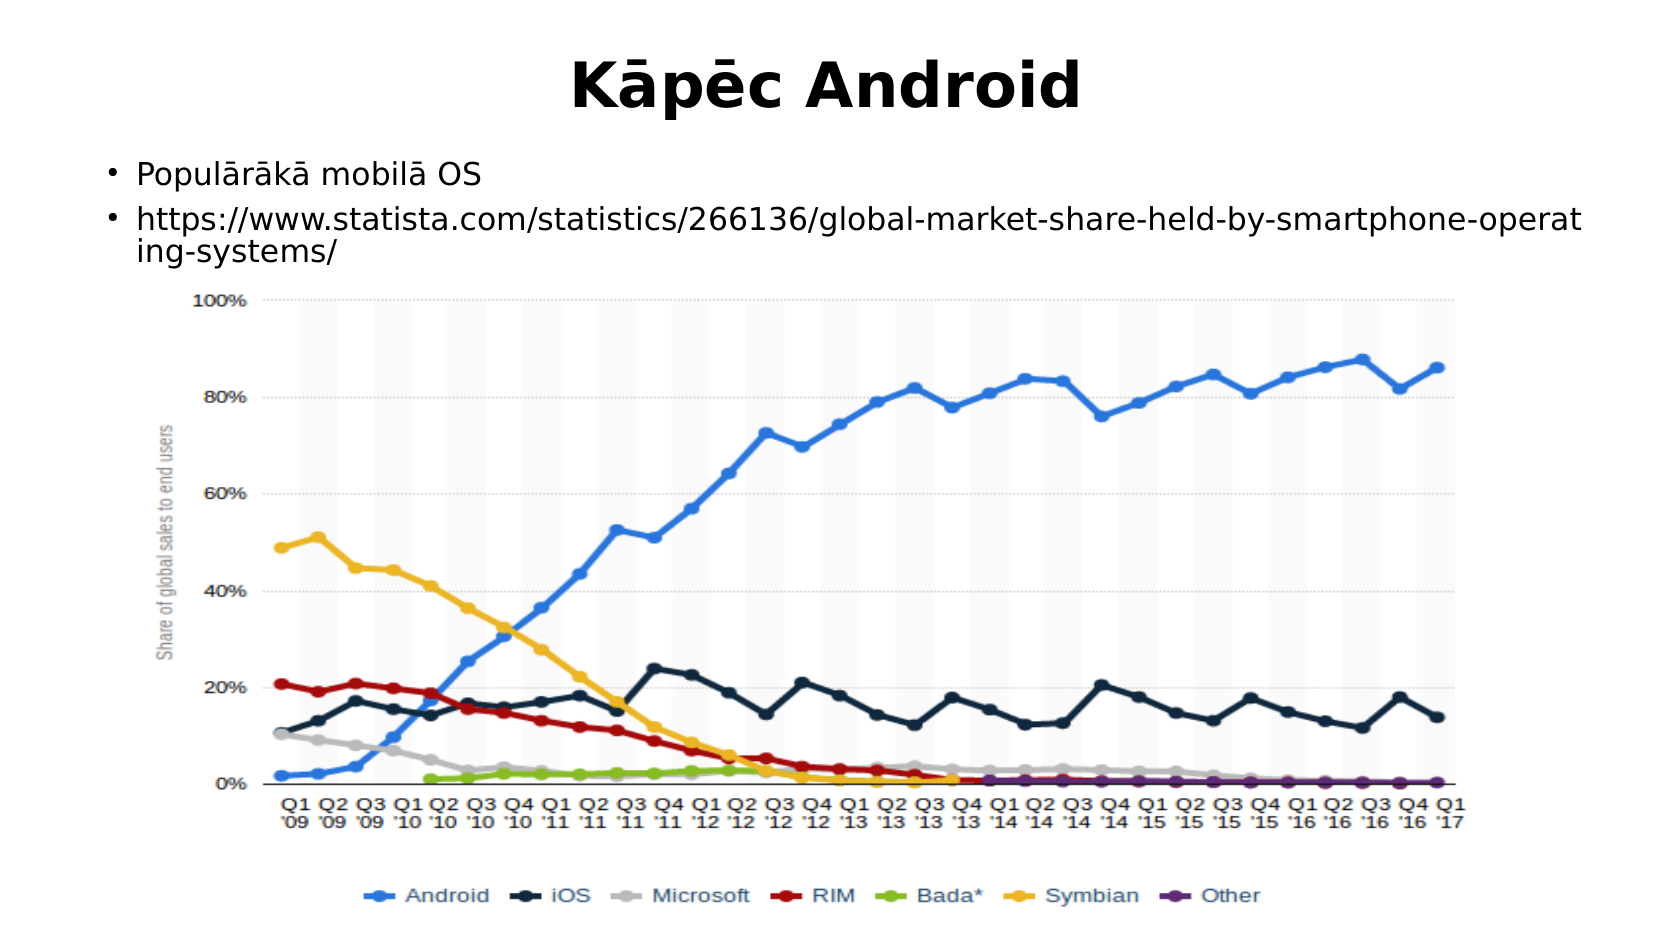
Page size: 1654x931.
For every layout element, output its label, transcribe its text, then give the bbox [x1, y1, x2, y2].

picture [143, 283, 1476, 926]
title Kāpēc Android [82, 37, 1571, 127]
list Populārākā mobilā OS https://www.statista.com/statistics/266136/global-market-share-held-by-smartphone-operating-systems/ [82, 146, 1602, 284]
